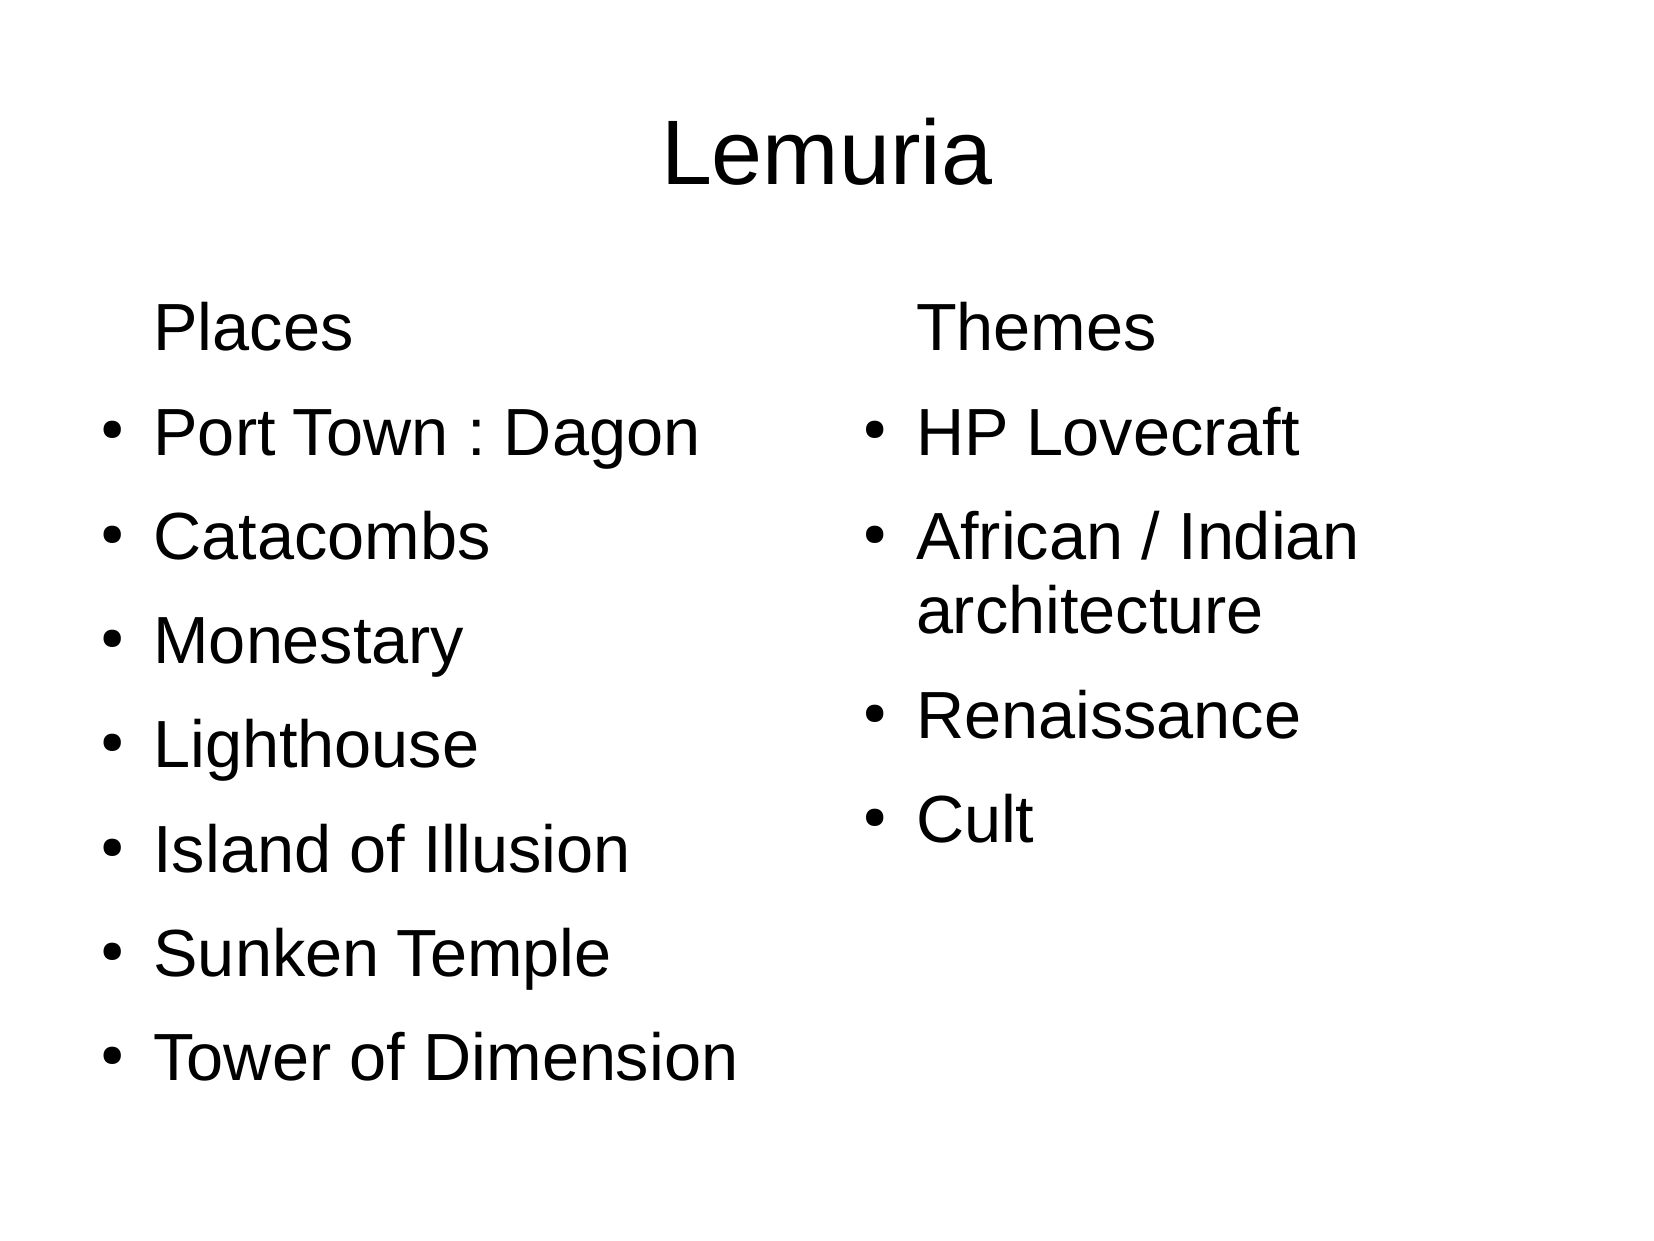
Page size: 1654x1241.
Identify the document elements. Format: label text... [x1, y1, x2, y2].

list Themes HP Lovecraft African / Indian architecture Renaissance Cult [845, 290, 1572, 1109]
list Places Port Town : Dagon Catacombs Monestary Lighthouse Island of Illusion Sunken Temple Tower of Dimension [82, 290, 809, 1109]
title Lemuria [82, 56, 1571, 250]
